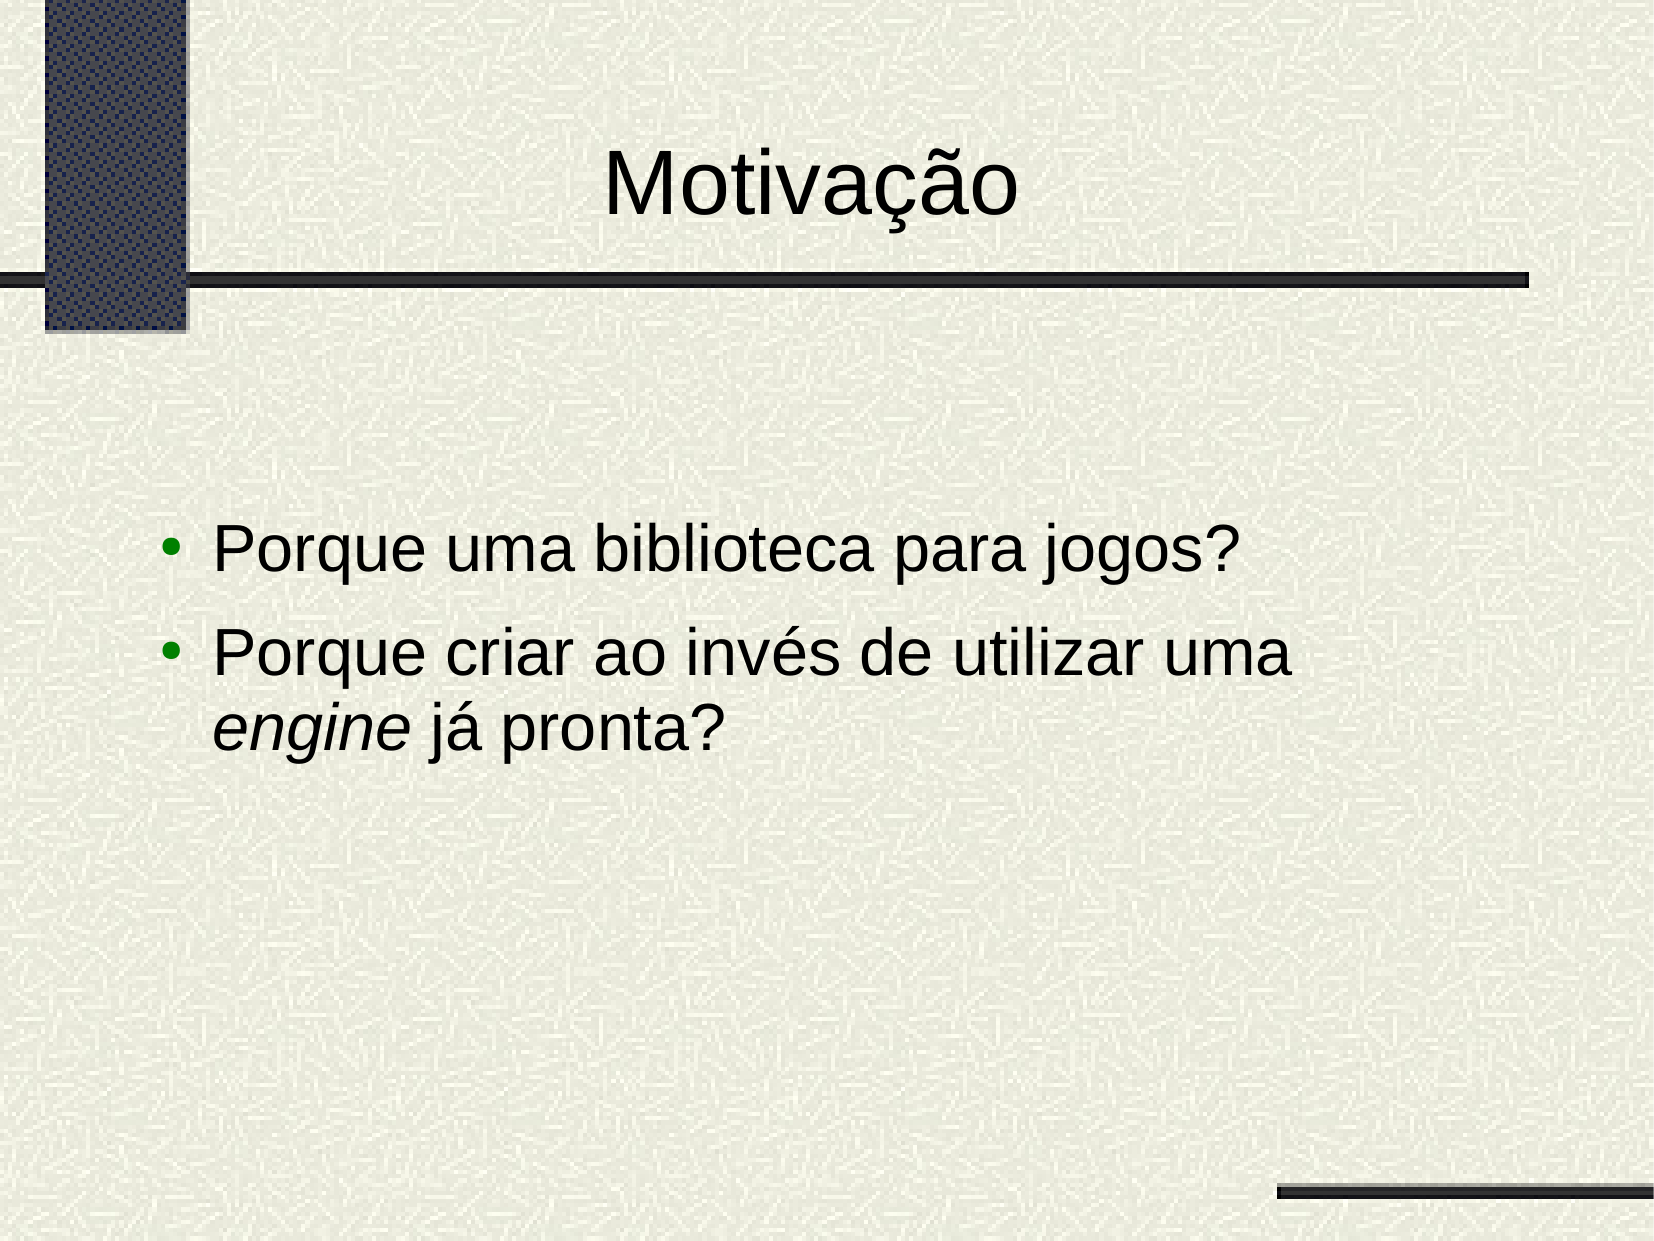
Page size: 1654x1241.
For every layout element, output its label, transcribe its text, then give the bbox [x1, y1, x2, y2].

list Porque uma biblioteca para jogos? Porque criar ao invés de utilizar uma engine já pronta? [141, 302, 1506, 1016]
picture [0, 0, 1654, 1241]
title Motivação [118, 78, 1506, 287]
